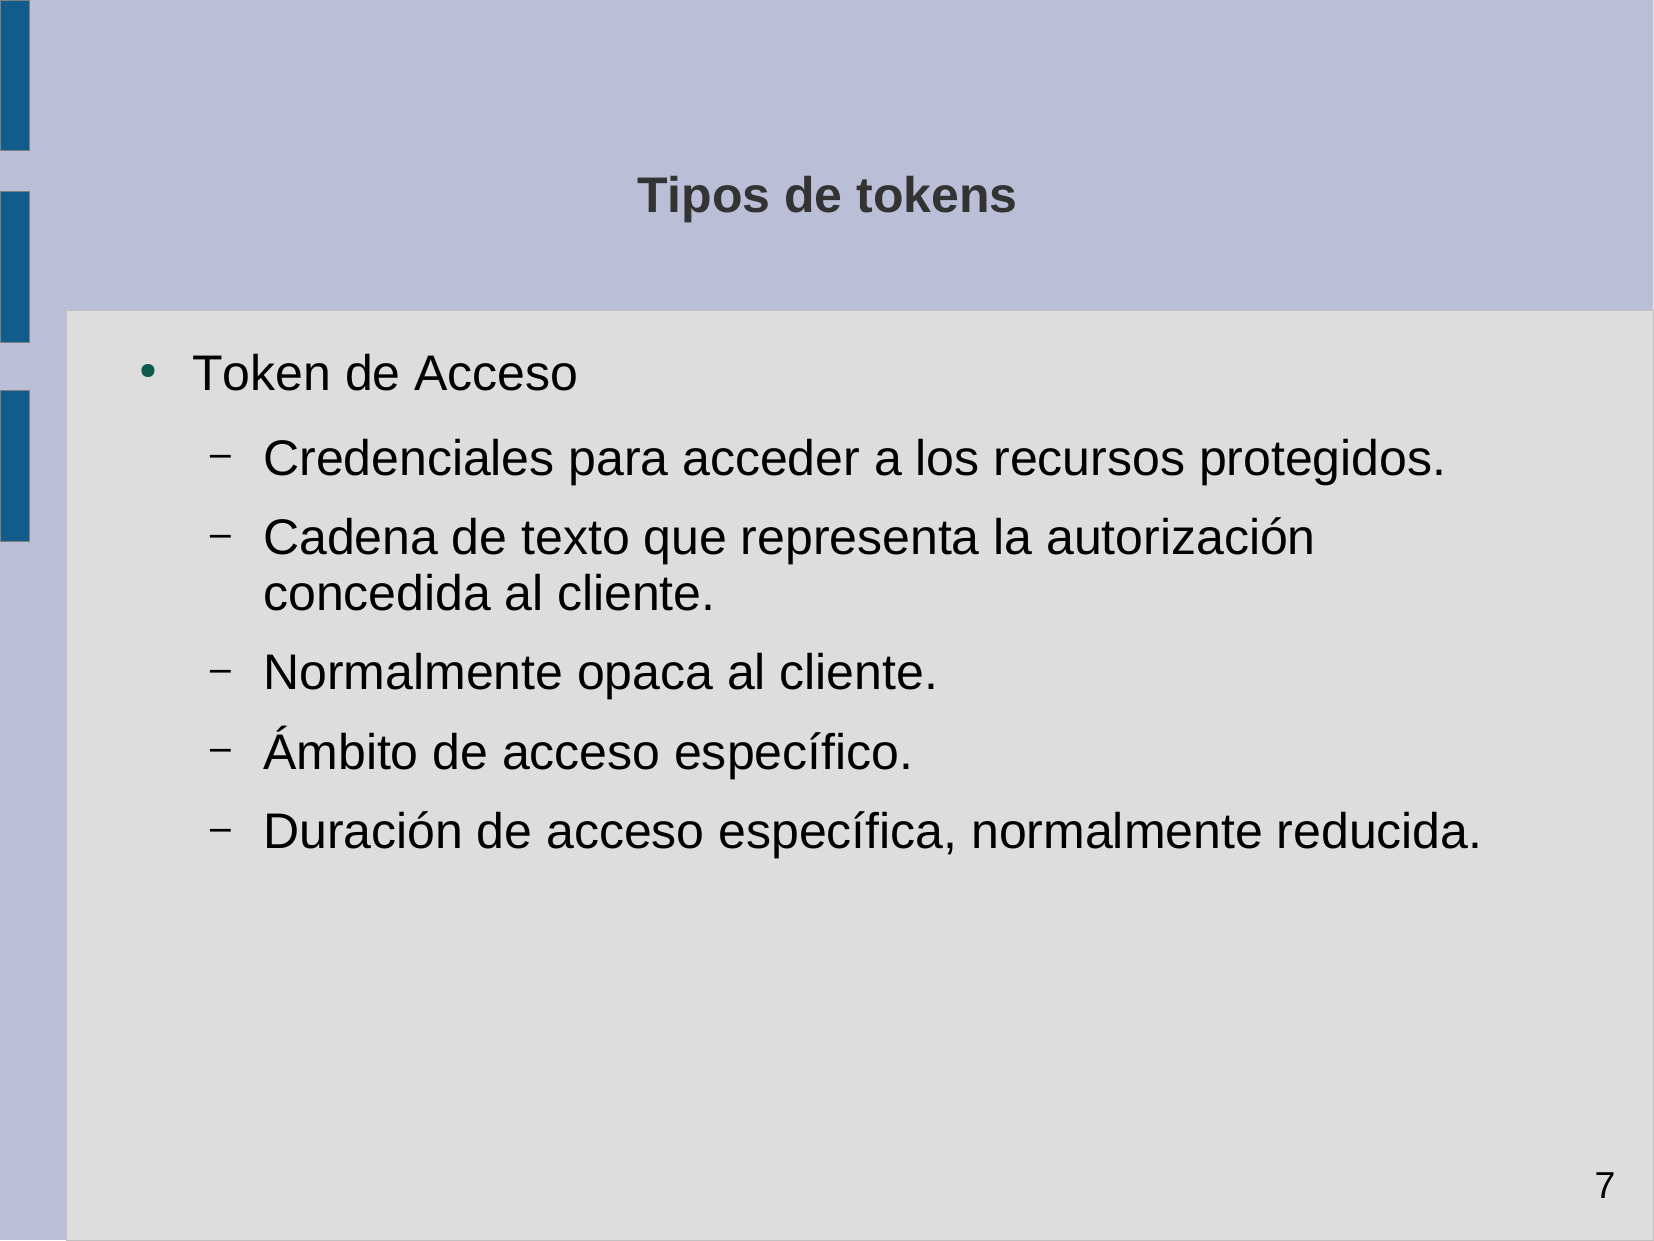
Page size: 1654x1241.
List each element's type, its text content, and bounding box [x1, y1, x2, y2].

title Tipos de tokens [121, 91, 1534, 299]
text_box <número> [973, 1157, 1631, 1229]
list Token de Acceso Credenciales para acceder a los recursos protegidos. Cadena de texto que representa la autorización concedida al cliente. Normalmente opaca al cliente. Ámbito de acceso específico. Duración de acceso específica, normalmente reducida. [121, 344, 1534, 1127]
